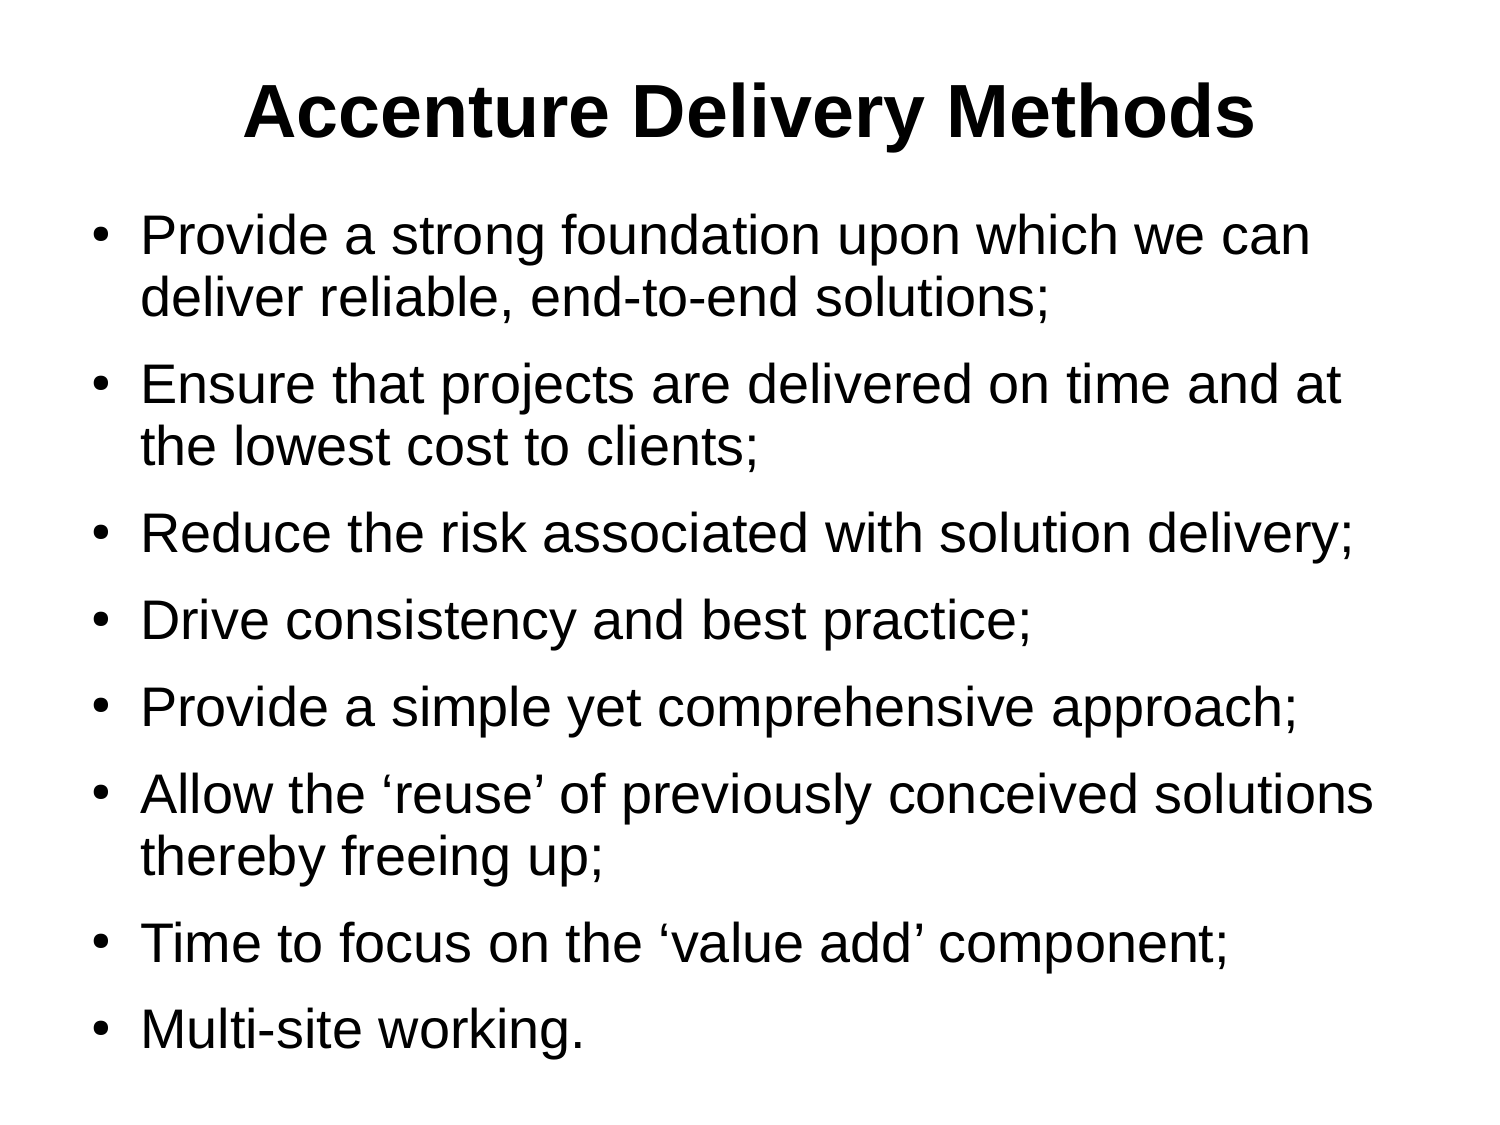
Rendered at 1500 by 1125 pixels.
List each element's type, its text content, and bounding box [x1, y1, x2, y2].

list Provide a strong foundation upon which we can deliver reliable, end-to-end solutions; Ensure that projects are delivered on time and at the lowest cost to clients; Reduce the risk associated with solution delivery; Drive consistency and best practice; Provide a simple yet comprehensive approach; Allow the ‘reuse’ of previously conceived solutions thereby freeing up; Time to focus on the ‘value add’ component; Multi-site working. [75, 204, 1395, 1075]
title Accenture Delivery Methods [75, 44, 1425, 177]
